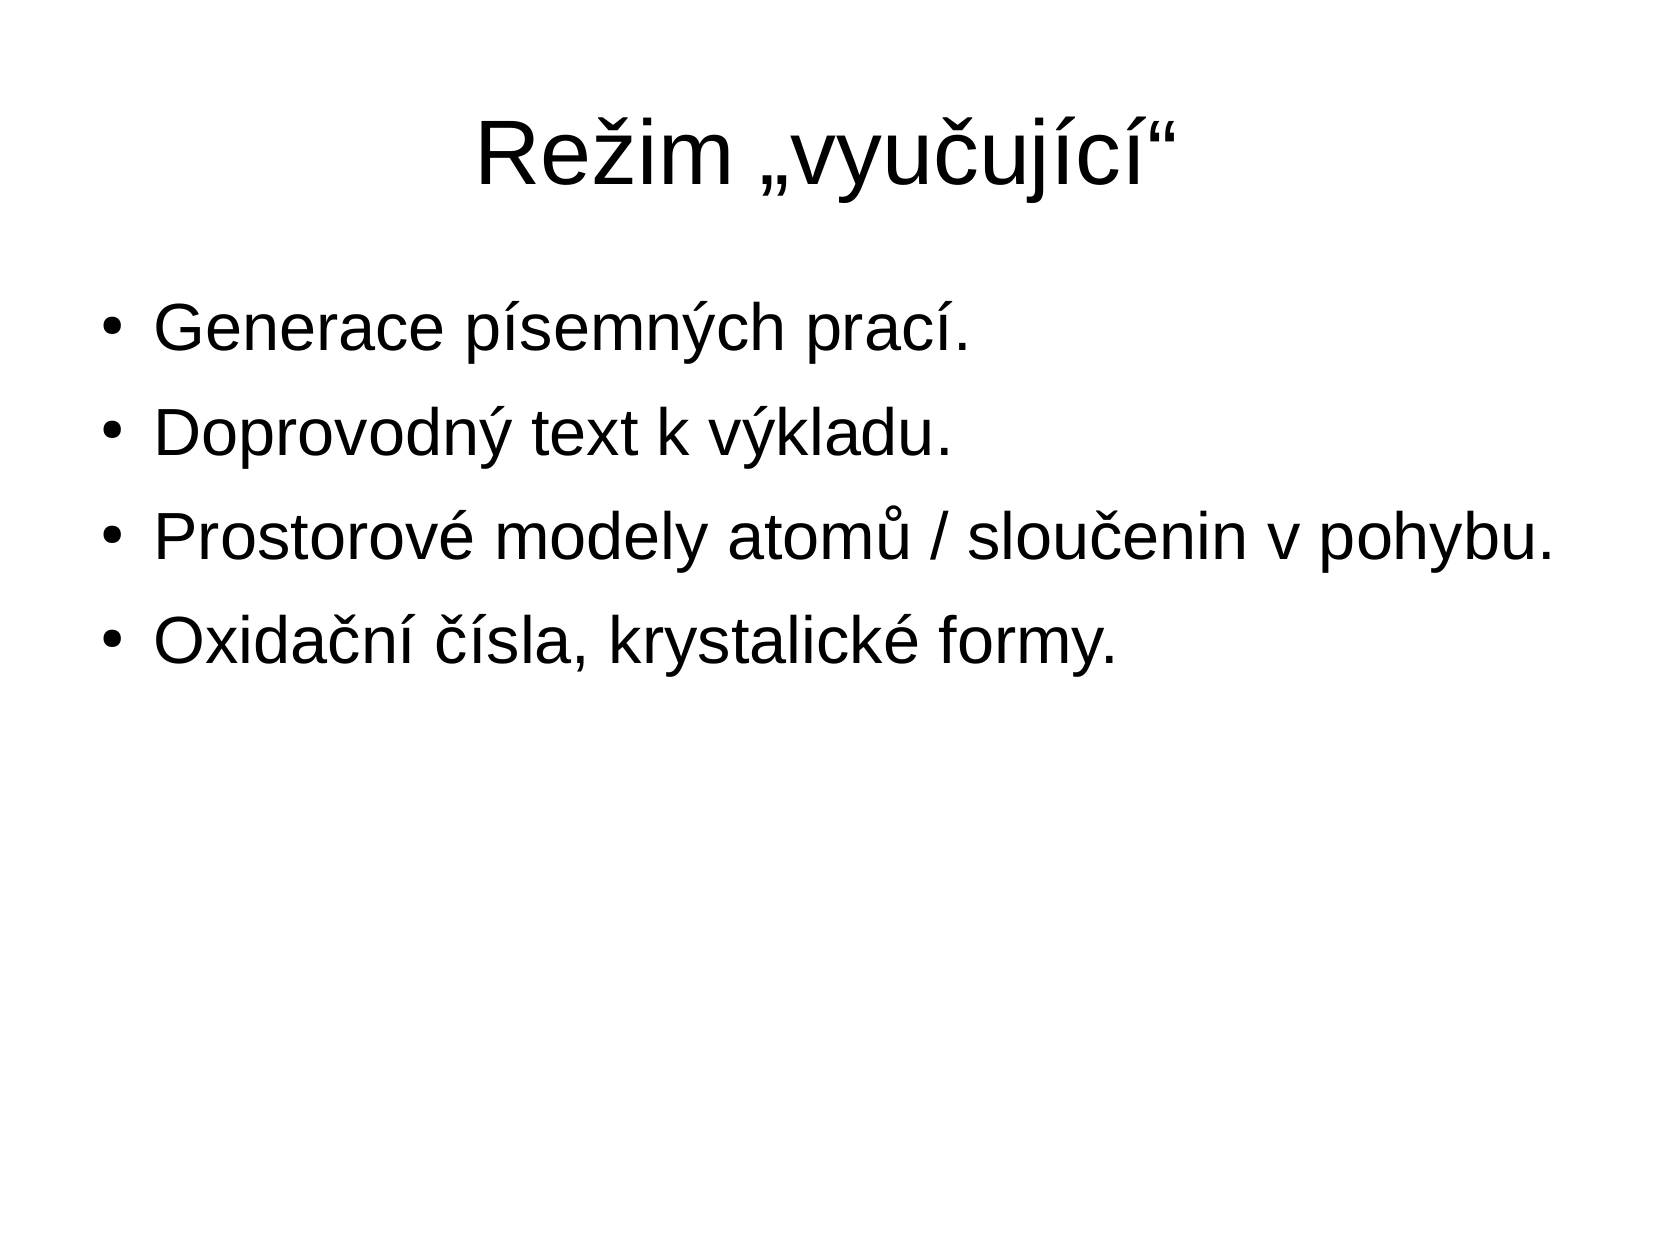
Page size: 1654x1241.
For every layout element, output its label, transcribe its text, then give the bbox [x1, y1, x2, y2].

title Režim „vyučující“ [82, 49, 1571, 257]
list Generace písemných prací. Doprovodný text k výkladu. Prostorové modely atomů / sloučenin v pohybu. Oxidační čísla, krystalické formy. [82, 290, 1571, 1010]
